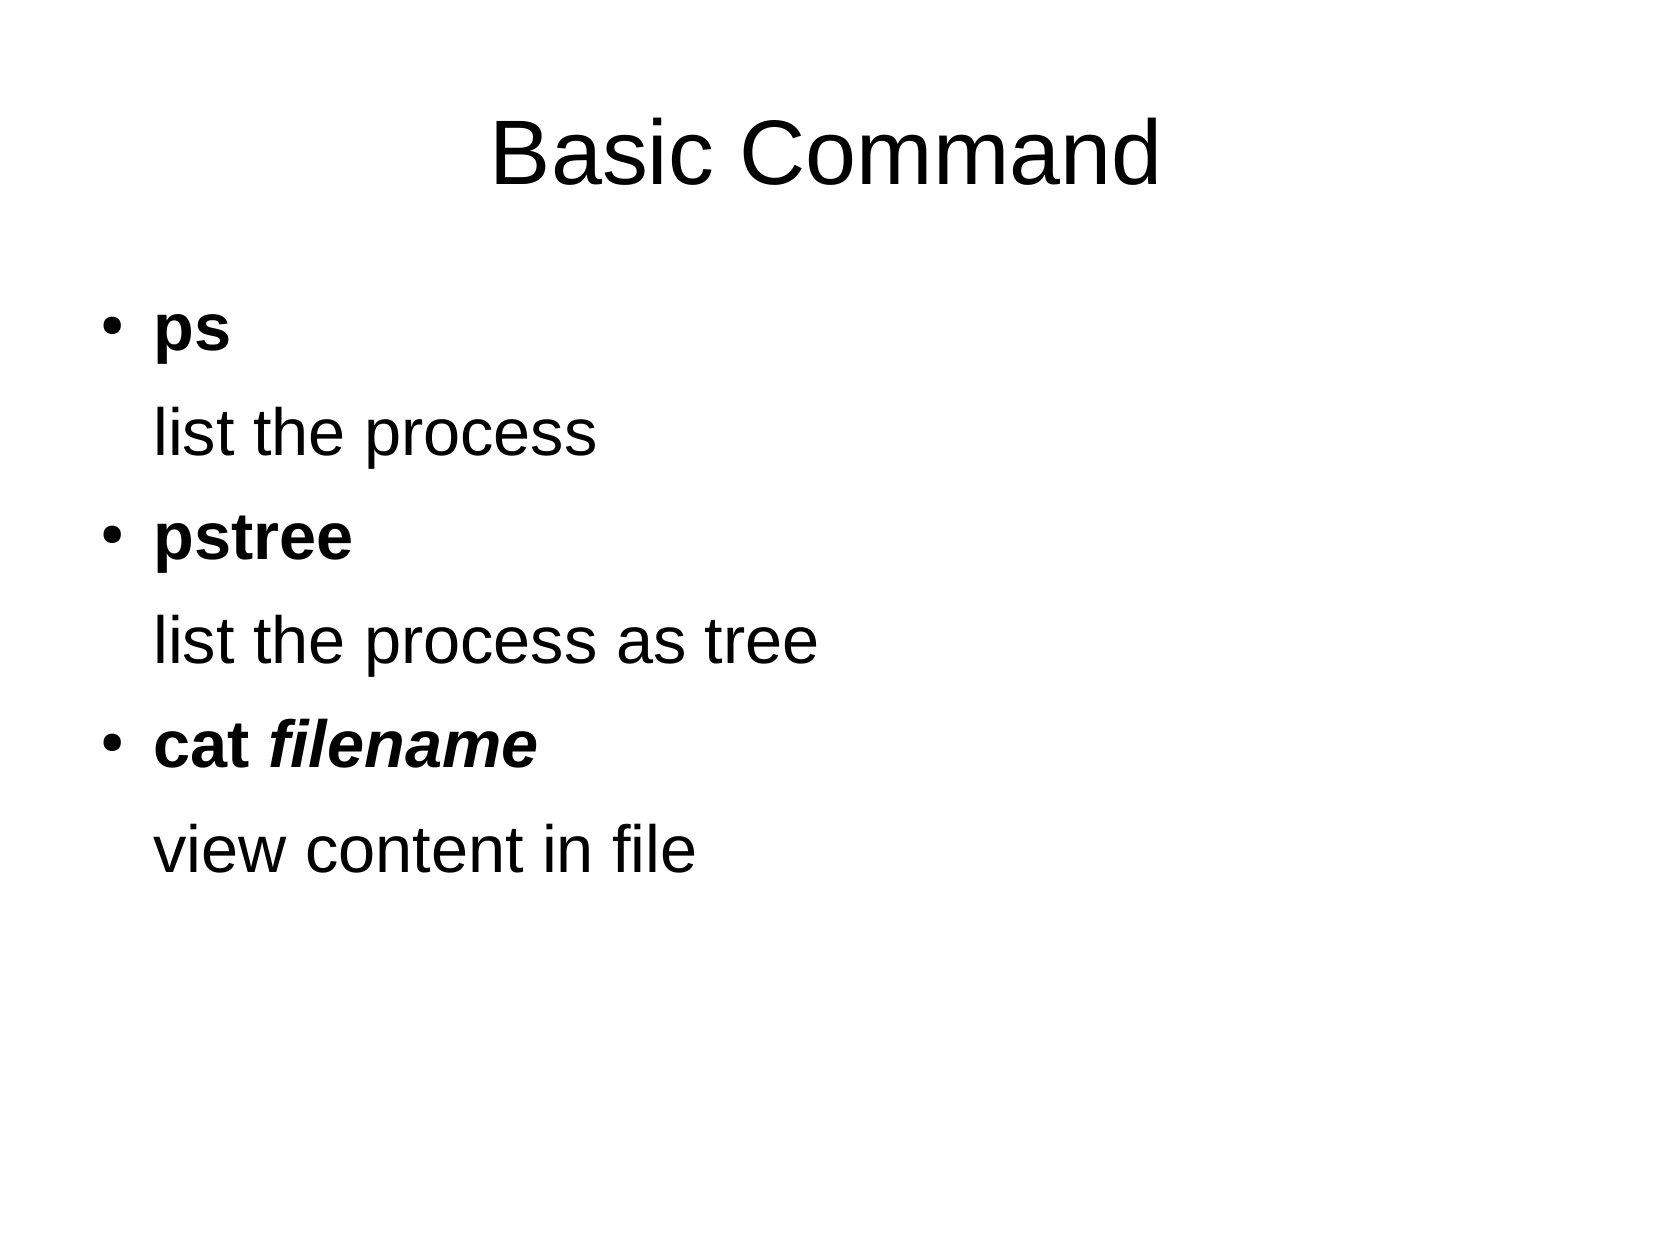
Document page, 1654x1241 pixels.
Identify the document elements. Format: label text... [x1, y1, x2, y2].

list ps list the process pstree list the process as tree cat filename view content in file [82, 290, 1571, 1109]
title Basic Command [82, 56, 1571, 250]
